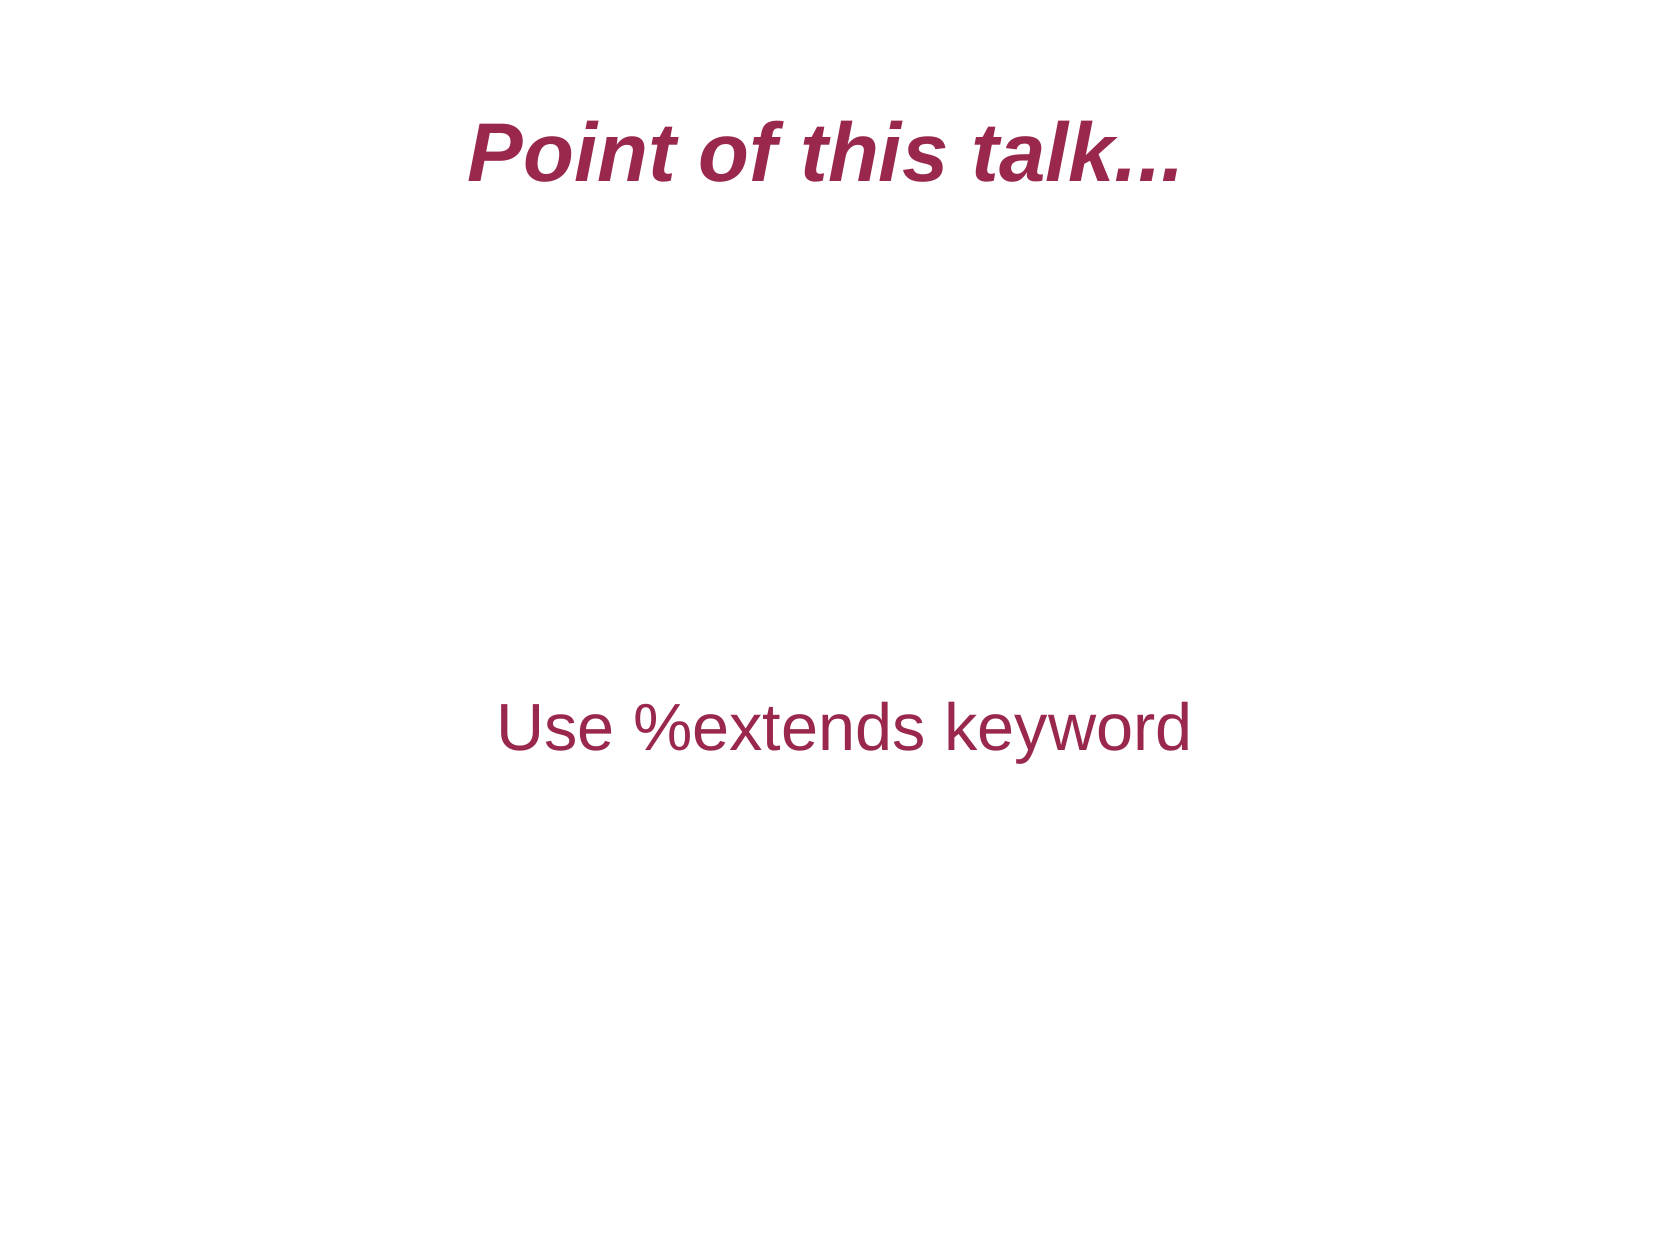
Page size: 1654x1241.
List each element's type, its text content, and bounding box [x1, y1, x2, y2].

title Point of this talk... [82, 49, 1571, 257]
subtitle Use %extends keyword [82, 290, 1571, 1109]
